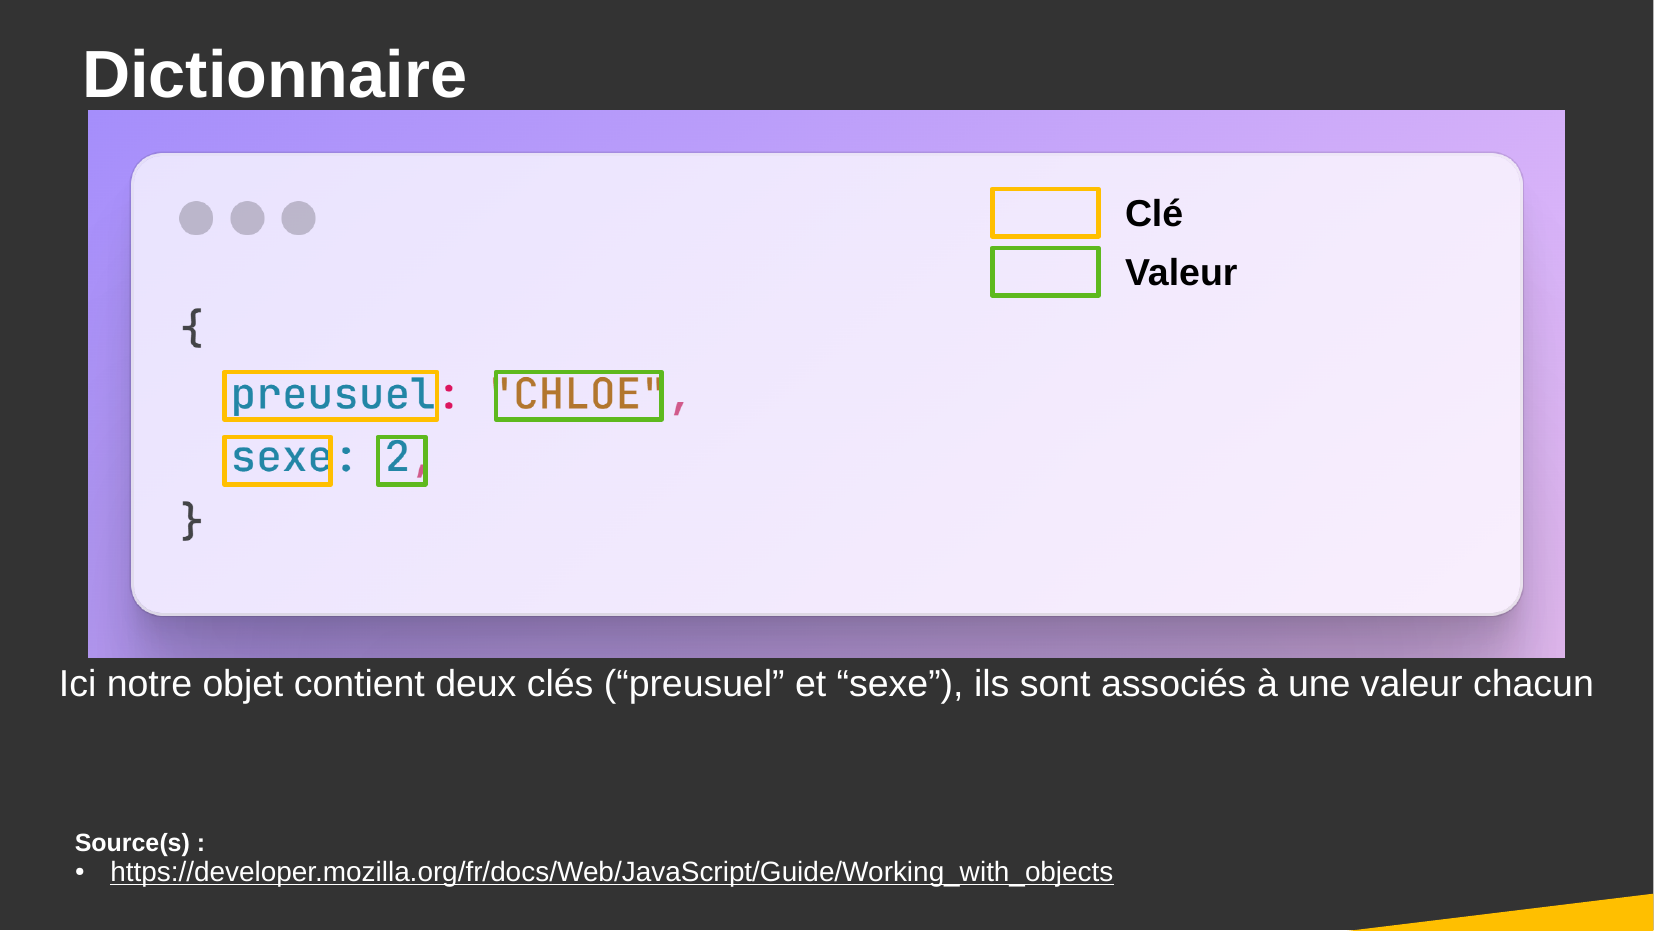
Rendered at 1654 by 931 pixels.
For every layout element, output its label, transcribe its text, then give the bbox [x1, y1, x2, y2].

picture [88, 114, 1565, 655]
text_box [1347, 893, 1654, 931]
text_box Clé [1110, 184, 1205, 243]
text_box Valeur [1110, 243, 1288, 301]
text_box Ici notre objet contient deux clés (“preusuel” et “sexe”), ils sont associés à une valeur chacun [29, 655, 1625, 755]
title Dictionnaire [82, 37, 1571, 114]
text_box Source(s) : https://developer.mozilla.org/fr/docs/Web/JavaScript/Guide/Working_with_objects [60, 821, 1583, 920]
